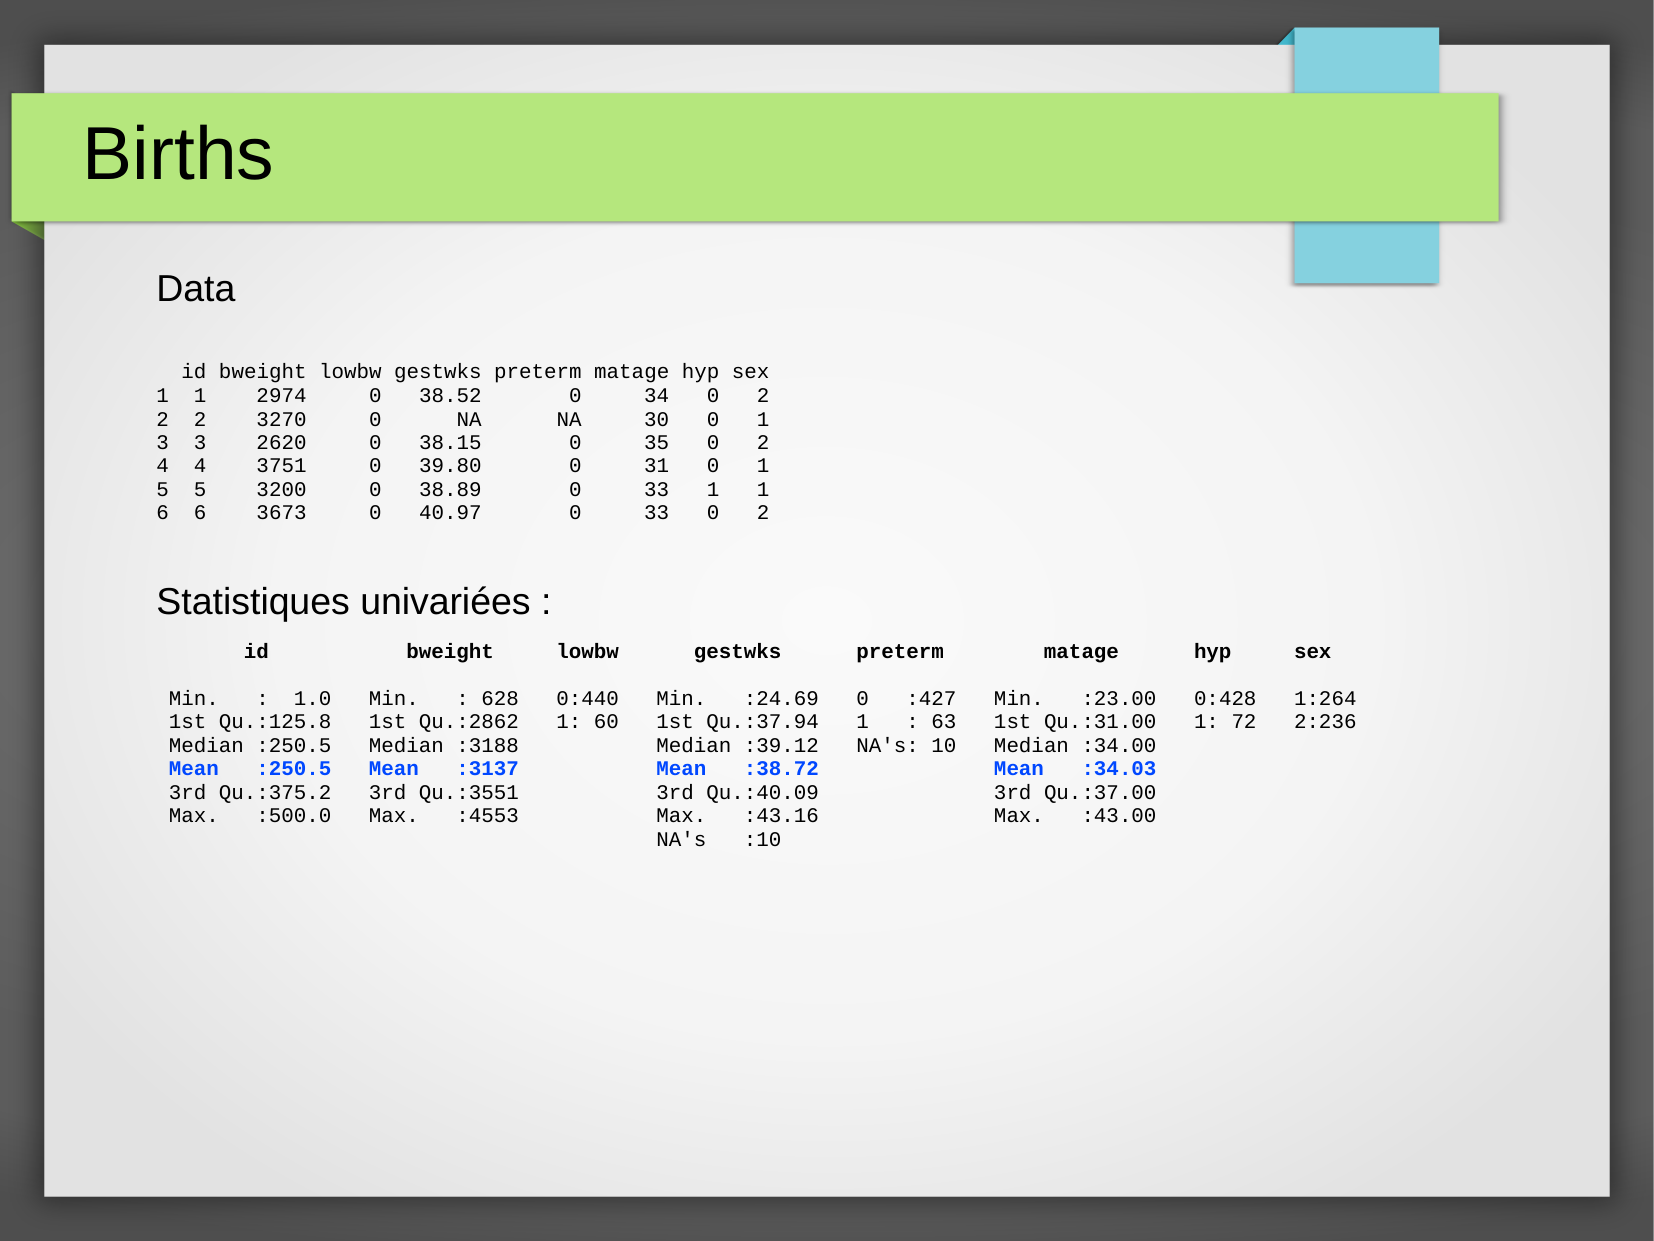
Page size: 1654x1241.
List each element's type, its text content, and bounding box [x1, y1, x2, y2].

text_box Data [141, 259, 251, 317]
picture [0, 0, 1654, 1241]
text_box id bweight lowbw gestwks preterm matage hyp sex Min. : 1.0 Min. : 628 0:440 Min. :24.69 0 :427 Min. :23.00 0:428 1:264 1st Qu.:125.8 1st Qu.:2862 1: 60 1st Qu.:37.94 1 : 63 1st Qu.:31.00 1: 72 2:236 Median :250.5 Median :3188 Median :39.12 NA's: 10 Median :34.00 Mean :250.5 Mean :3137 Mean :38.72 Mean :34.03 3rd Qu.:375.2 3rd Qu.:3551 3rd Qu.:40.09 3rd Qu.:37.00 Max. :500.0 Max. :4553 Max. :43.16 Max. :43.00 NA's :10 [141, 633, 1397, 862]
text_box Statistiques univariées : [141, 572, 957, 630]
text_box id bweight lowbw gestwks preterm matage hyp sex 1 1 2974 0 38.52 0 34 0 2 2 2 3270 0 NA NA 30 0 1 3 3 2620 0 38.15 0 35 0 2 4 4 3751 0 39.80 0 31 0 1 5 5 3200 0 38.89 0 33 1 1 6 6 3673 0 40.97 0 33 0 2 [141, 354, 784, 536]
title Births [82, 94, 1264, 213]
